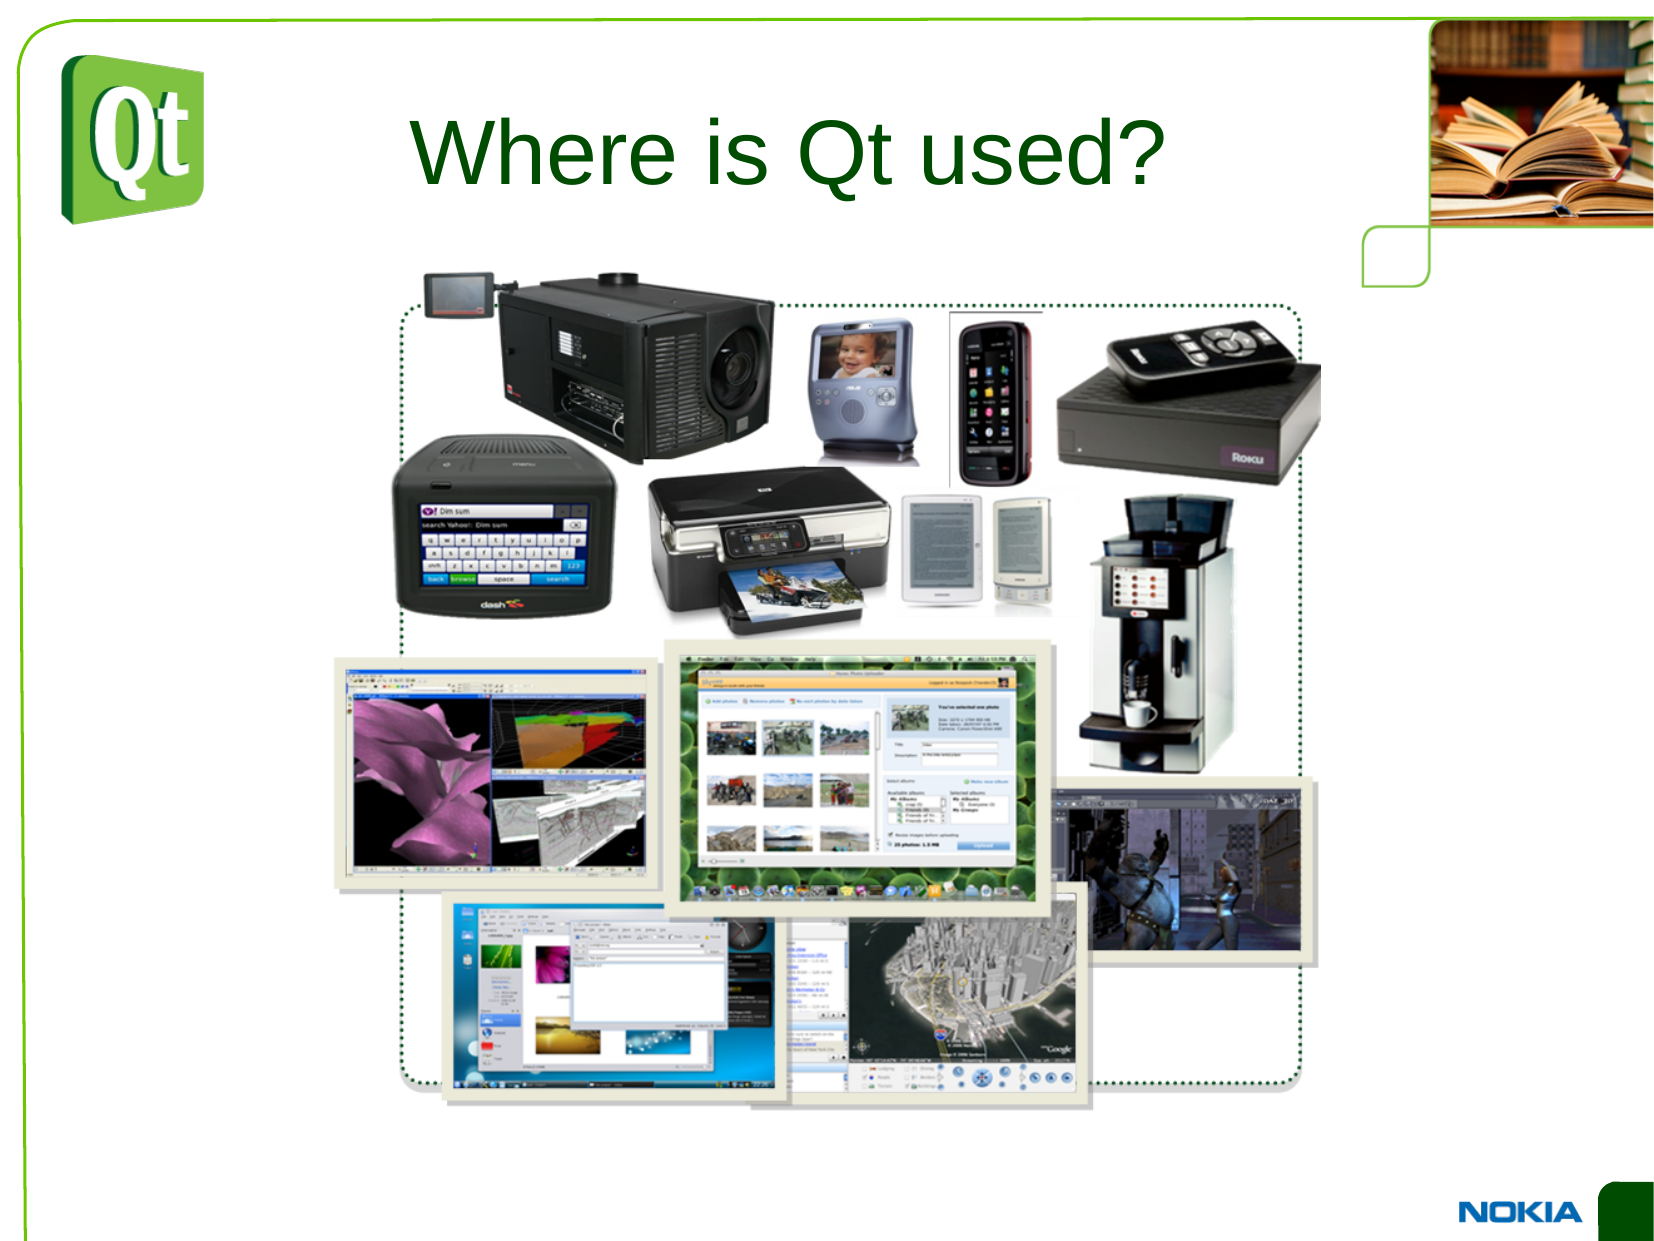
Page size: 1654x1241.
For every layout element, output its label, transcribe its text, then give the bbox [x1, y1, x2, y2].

picture [332, 269, 1321, 1112]
picture [1459, 1201, 1583, 1223]
picture [1338, 7, 1654, 308]
picture [61, 55, 204, 225]
title Where is Qt used? [251, 49, 1327, 257]
